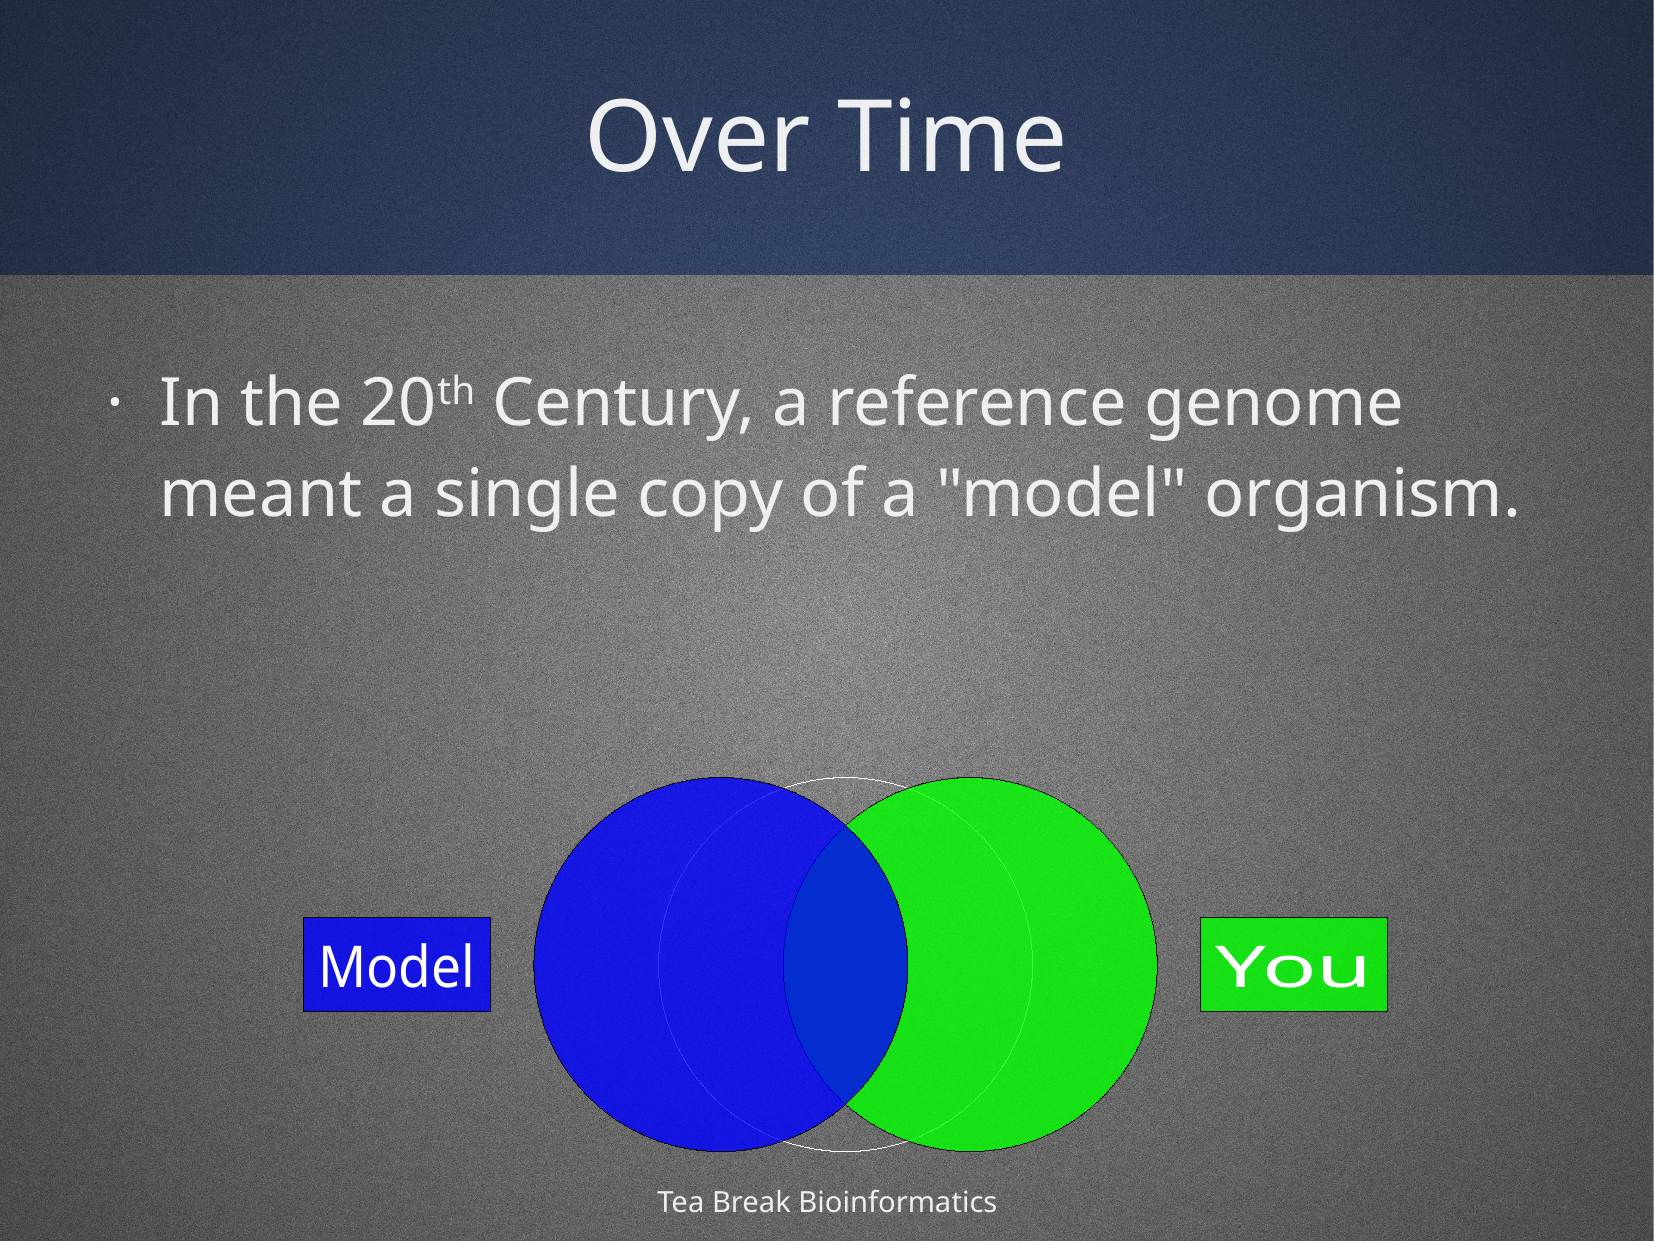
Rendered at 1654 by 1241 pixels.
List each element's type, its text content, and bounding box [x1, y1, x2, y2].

picture [0, 0, 1654, 1241]
text_box Model [303, 917, 491, 1012]
list In the 20th Century, a reference genome meant a single copy of a "model" organism. [88, 354, 1565, 1063]
text_box [533, 777, 1158, 1152]
text_box You [1200, 917, 1388, 1012]
title Over Time [88, 29, 1565, 237]
